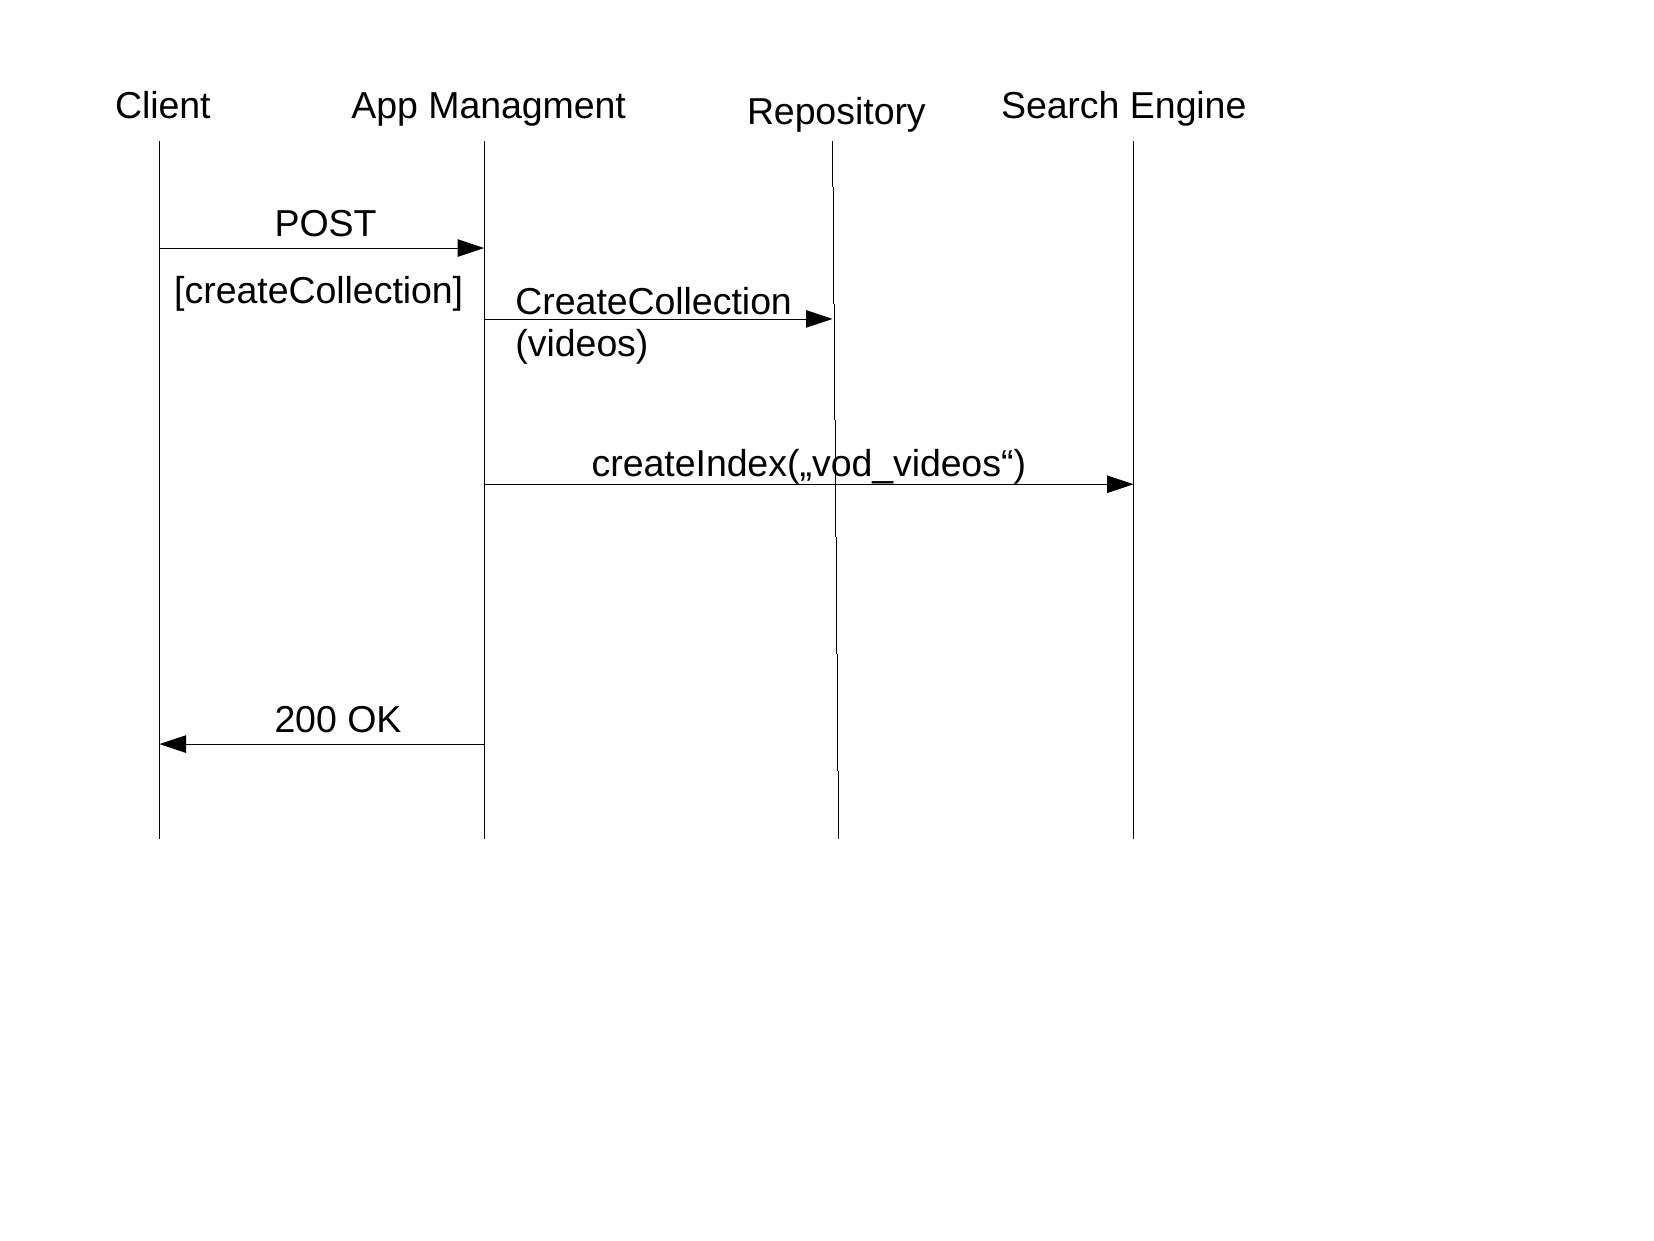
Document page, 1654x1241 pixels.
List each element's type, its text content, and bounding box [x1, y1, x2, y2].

text_box CreateCollection (videos) [500, 272, 808, 372]
text_box Search Engine [986, 76, 1262, 134]
text_box App Managment [336, 76, 642, 134]
text_box POST [259, 194, 392, 252]
text_box 200 OK [259, 690, 417, 748]
text_box Repository [732, 82, 942, 140]
text_box [createCollection] [159, 262, 485, 319]
text_box Client [100, 76, 226, 134]
